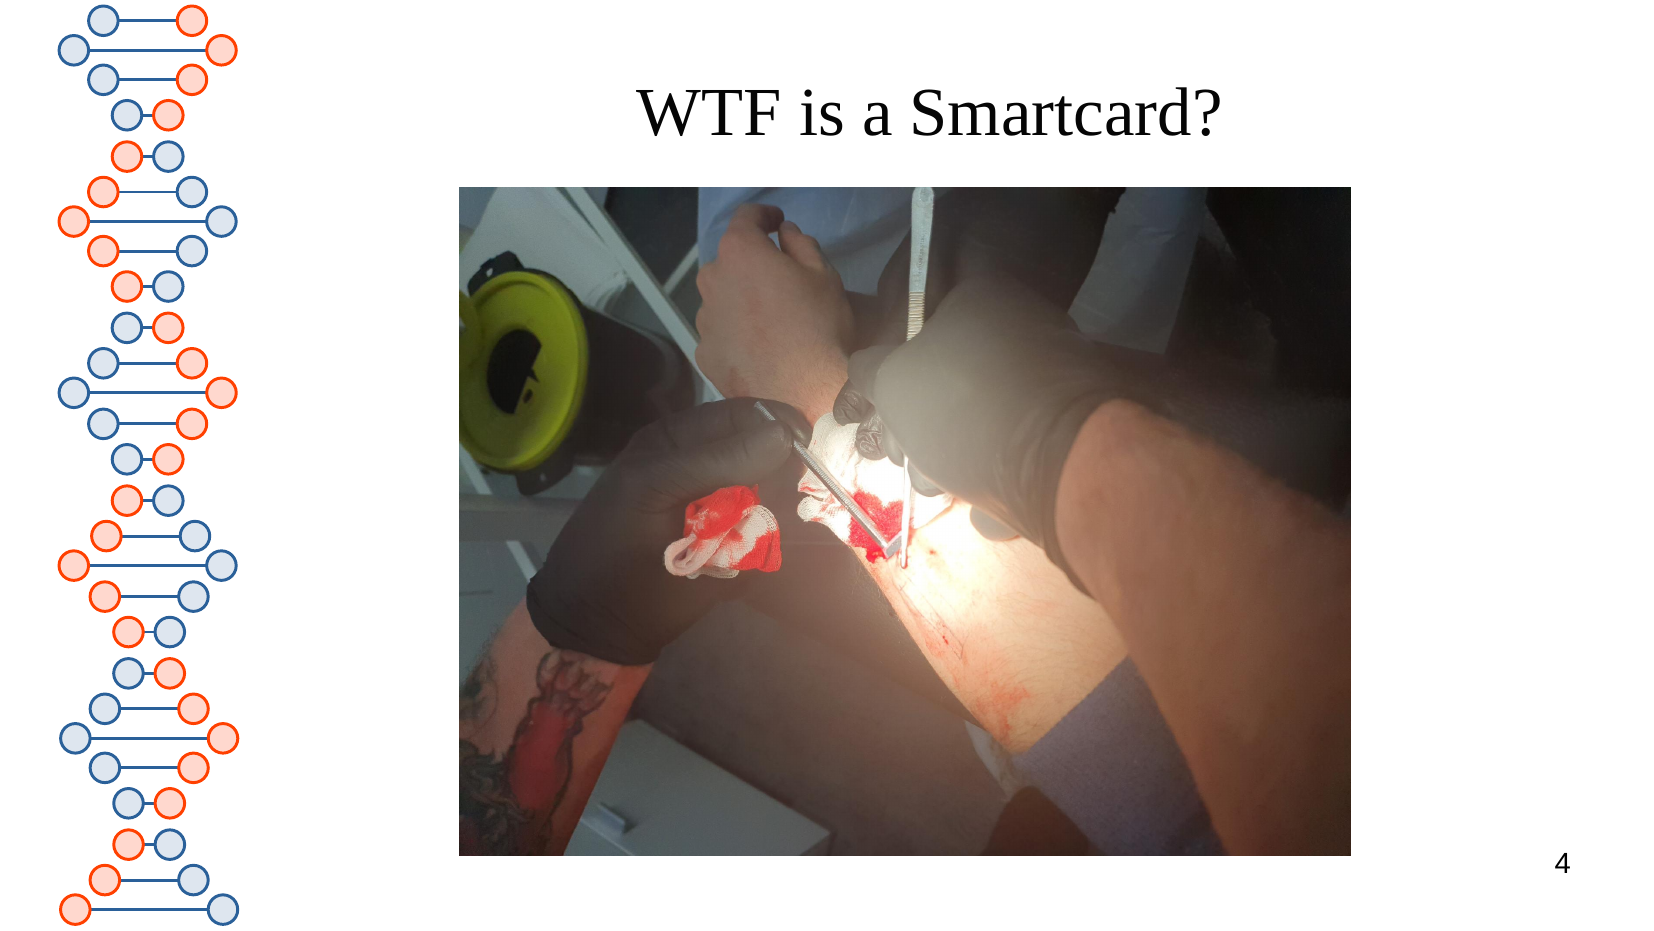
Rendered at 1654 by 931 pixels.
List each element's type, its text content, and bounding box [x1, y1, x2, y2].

title WTF is a Smartcard? [265, 35, 1595, 189]
picture [459, 187, 1351, 856]
